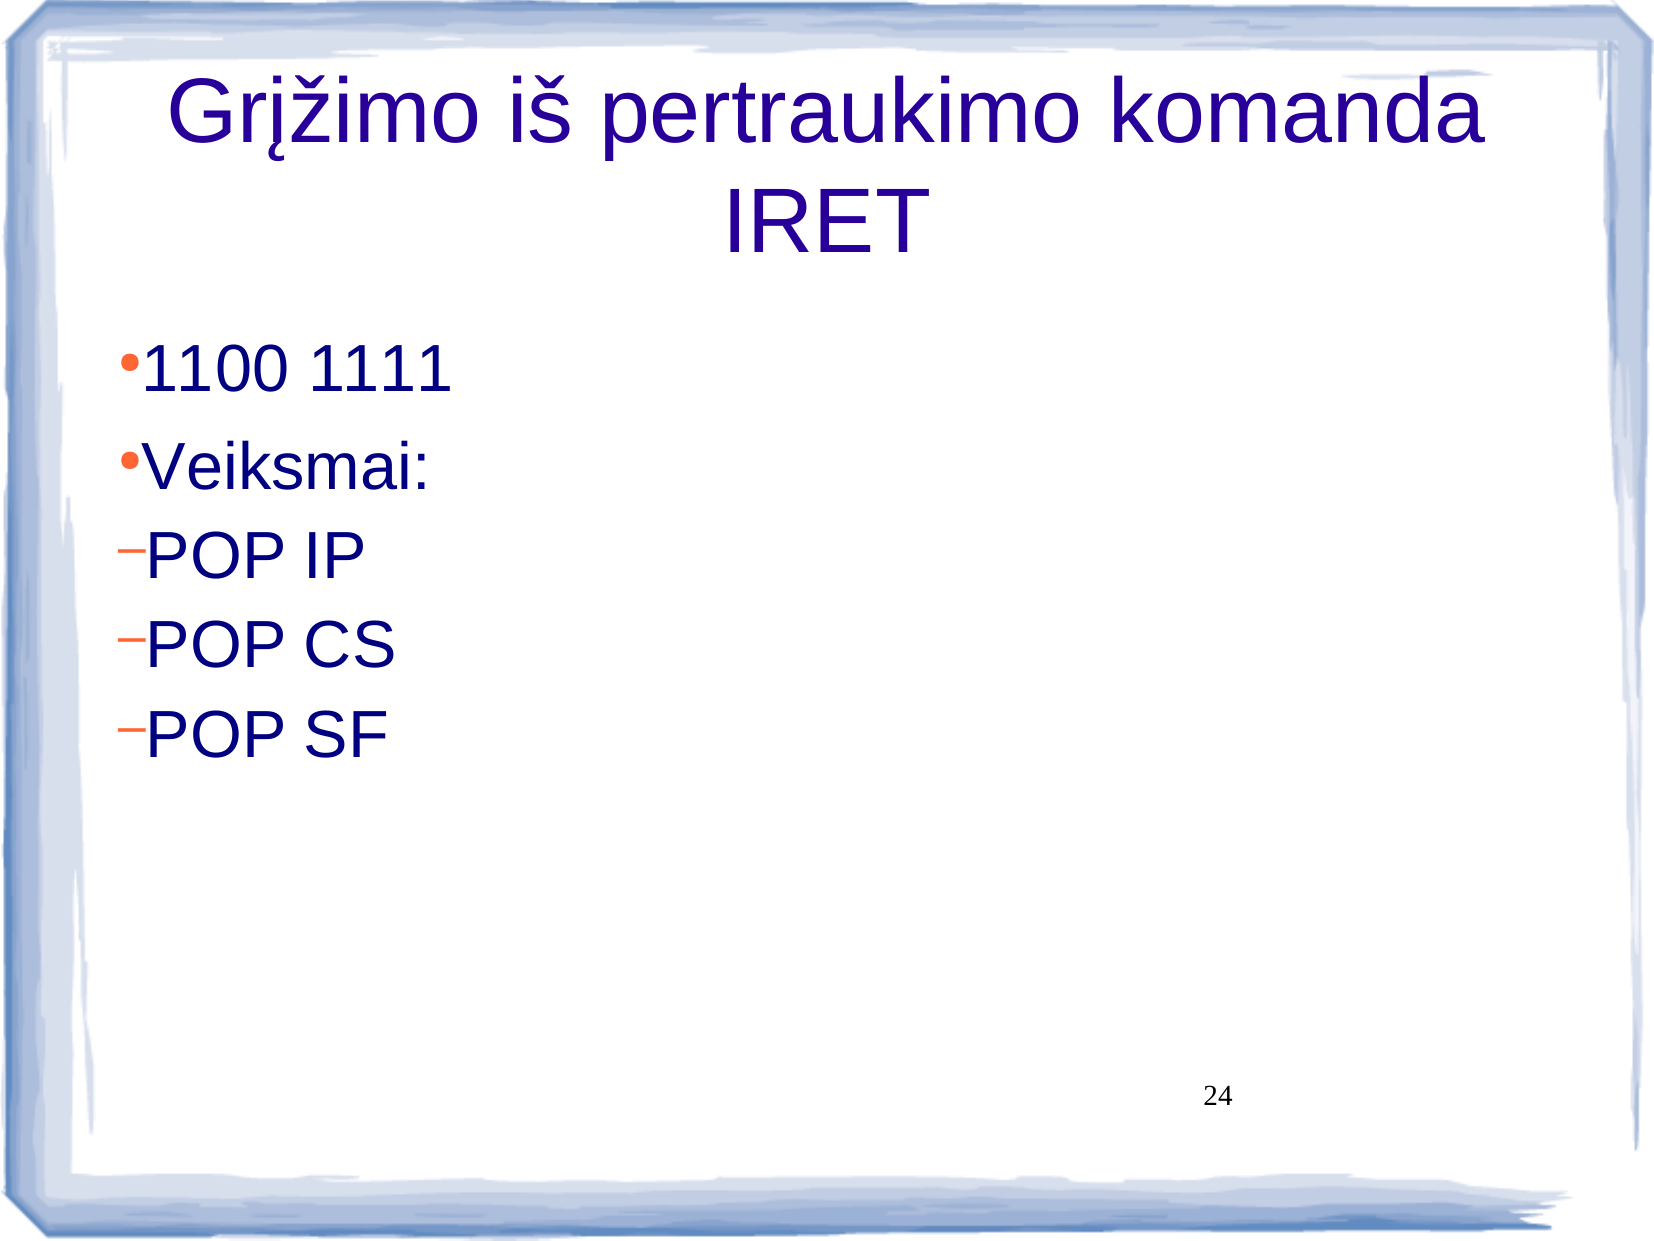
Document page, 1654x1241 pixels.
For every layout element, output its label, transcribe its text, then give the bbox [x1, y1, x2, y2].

text_box [1203, 1076, 1589, 1163]
title Grįžimo iš pertraukimo komanda IRET [82, 50, 1571, 256]
list 1100 1111 Veiksmai: POP IP POP CS POP SF [118, 324, 1571, 990]
